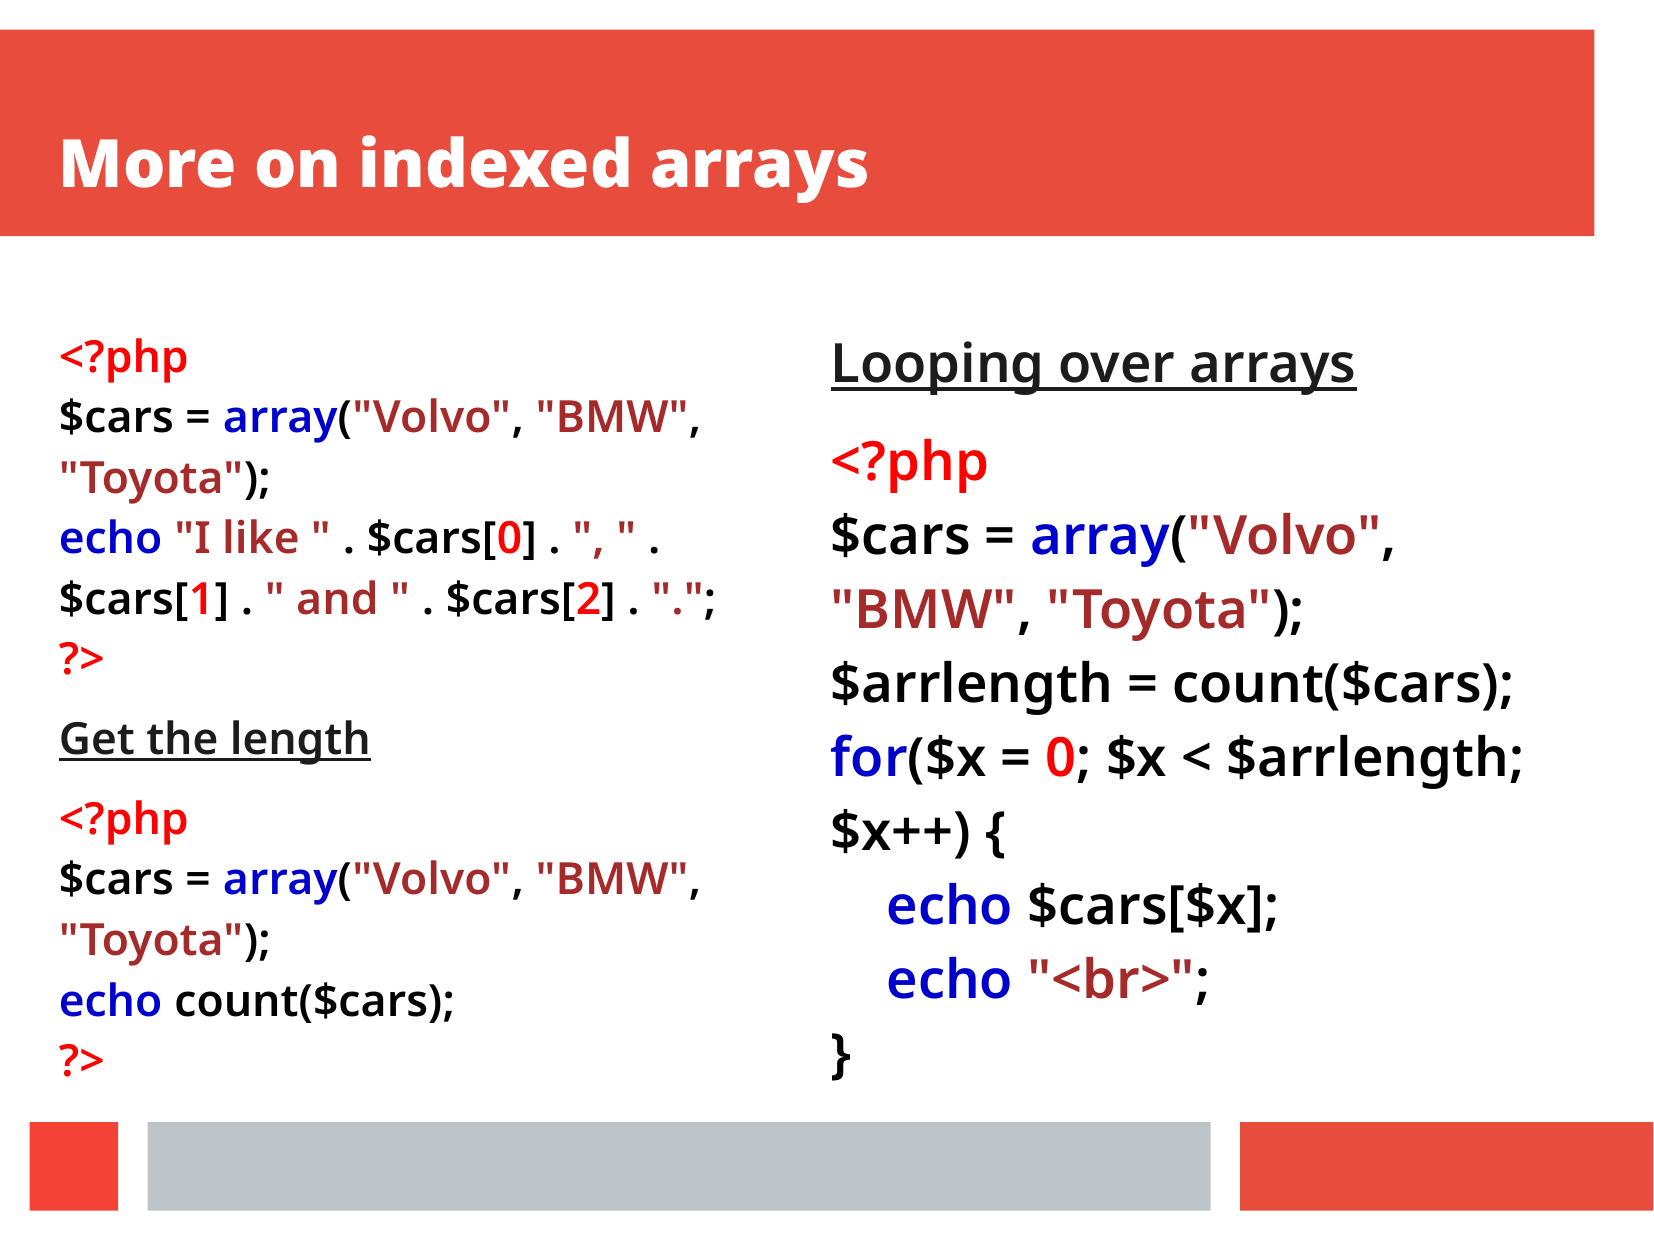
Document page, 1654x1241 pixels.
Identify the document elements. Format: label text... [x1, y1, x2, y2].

title More on indexed arrays [59, 59, 1595, 207]
list <?php $cars = array("Volvo", "BMW", "Toyota"); echo "I like " . $cars[0] . ", " . $cars[1] . " and " . $cars[2] . "."; ?> Get the length <?php $cars = array("Volvo", "BMW", "Toyota"); echo count($cars); ?> [59, 324, 794, 1093]
list Looping over arrays <?php $cars = array("Volvo", "BMW", "Toyota"); $arrlength = count($cars); for($x = 0; $x < $arrlength; $x++) { echo $cars[$x]; echo "<br>"; } [830, 324, 1566, 1093]
